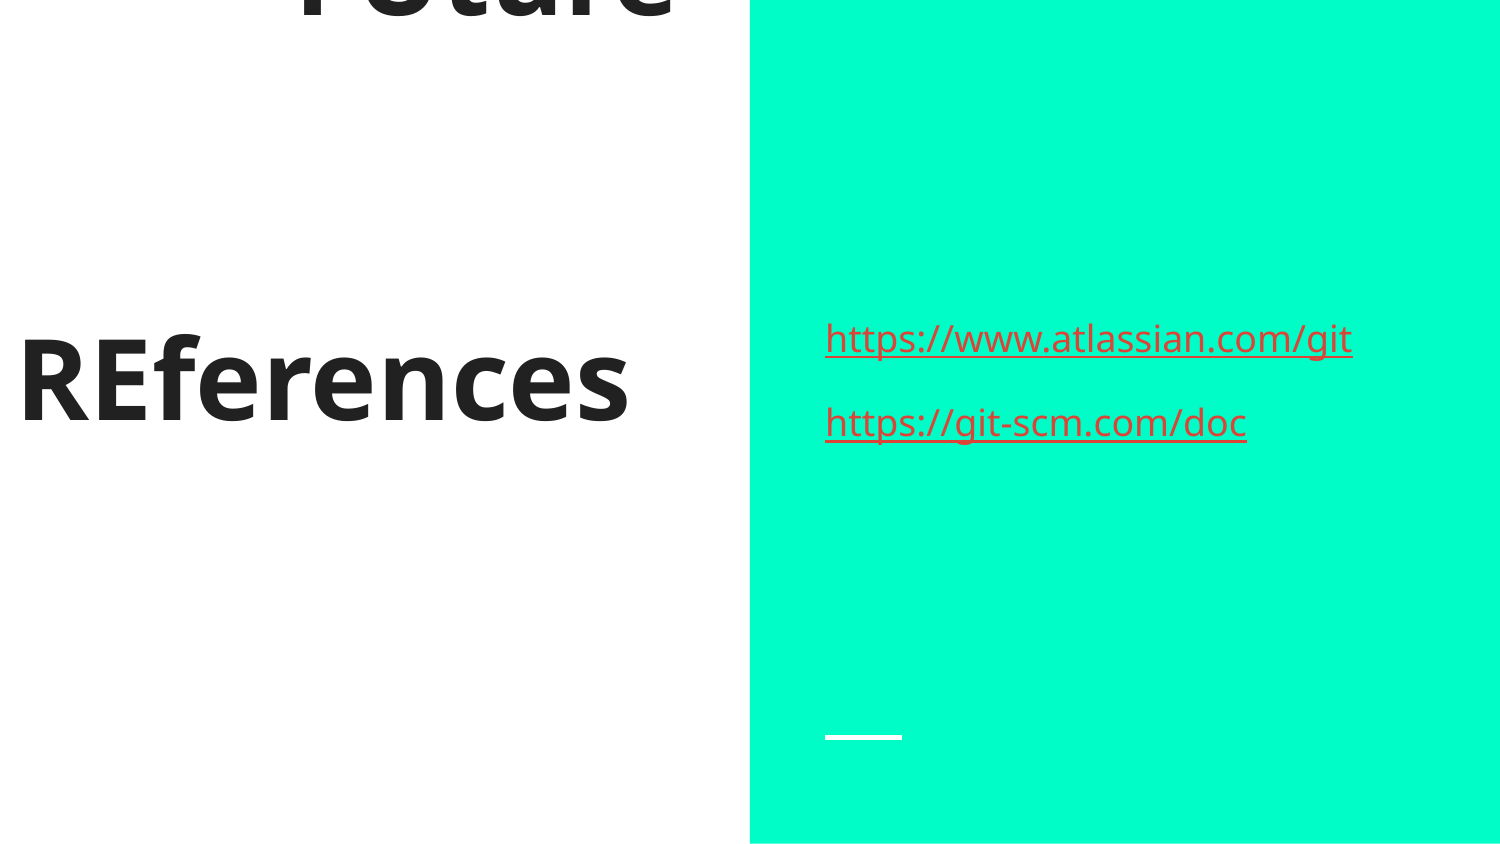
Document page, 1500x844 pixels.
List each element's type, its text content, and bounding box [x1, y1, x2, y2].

title FUture REferences [0, 177, 796, 458]
list https://www.atlassian.com/git https://git-scm.com/doc [810, 118, 1440, 725]
